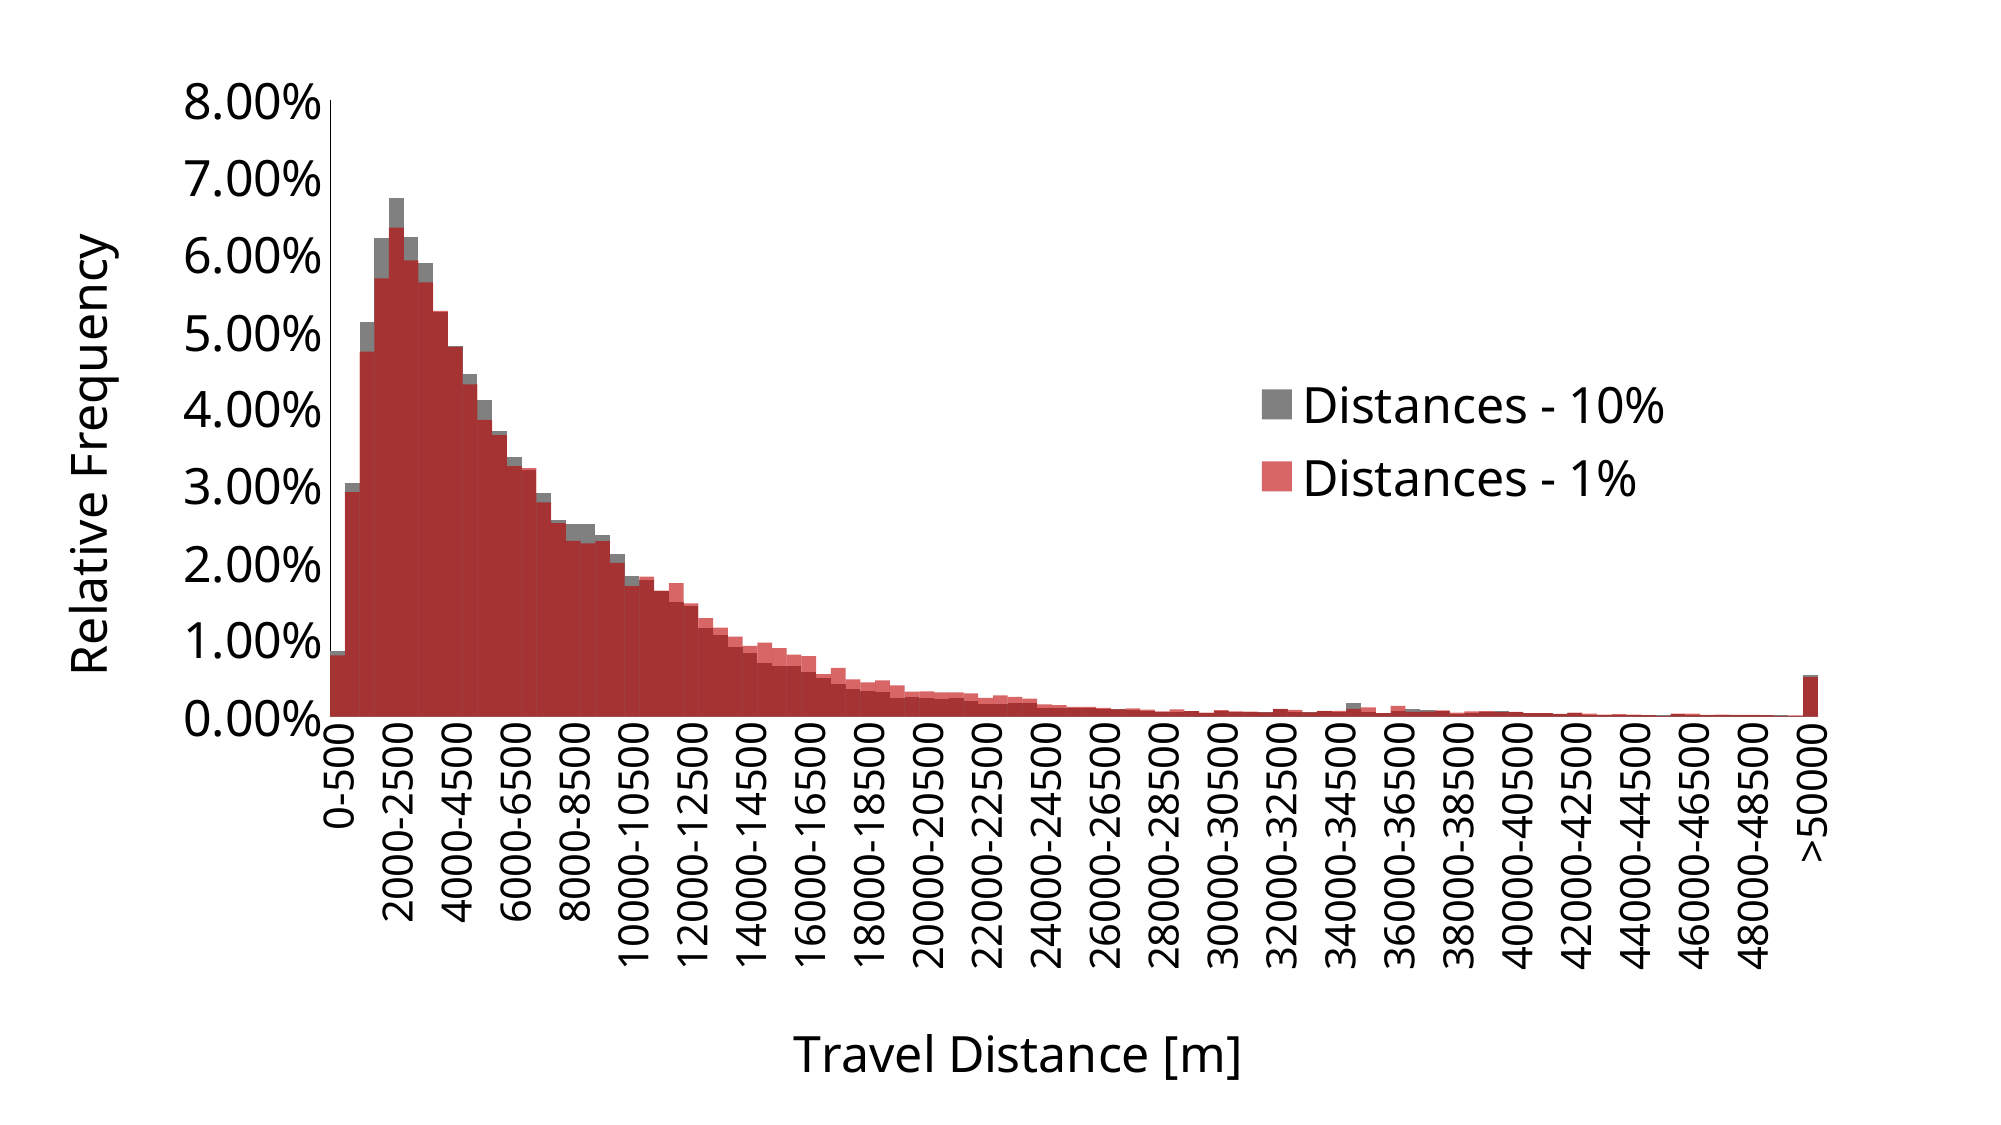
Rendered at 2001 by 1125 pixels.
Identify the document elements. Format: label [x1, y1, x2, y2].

chart [0, 0, 2000, 1125]
